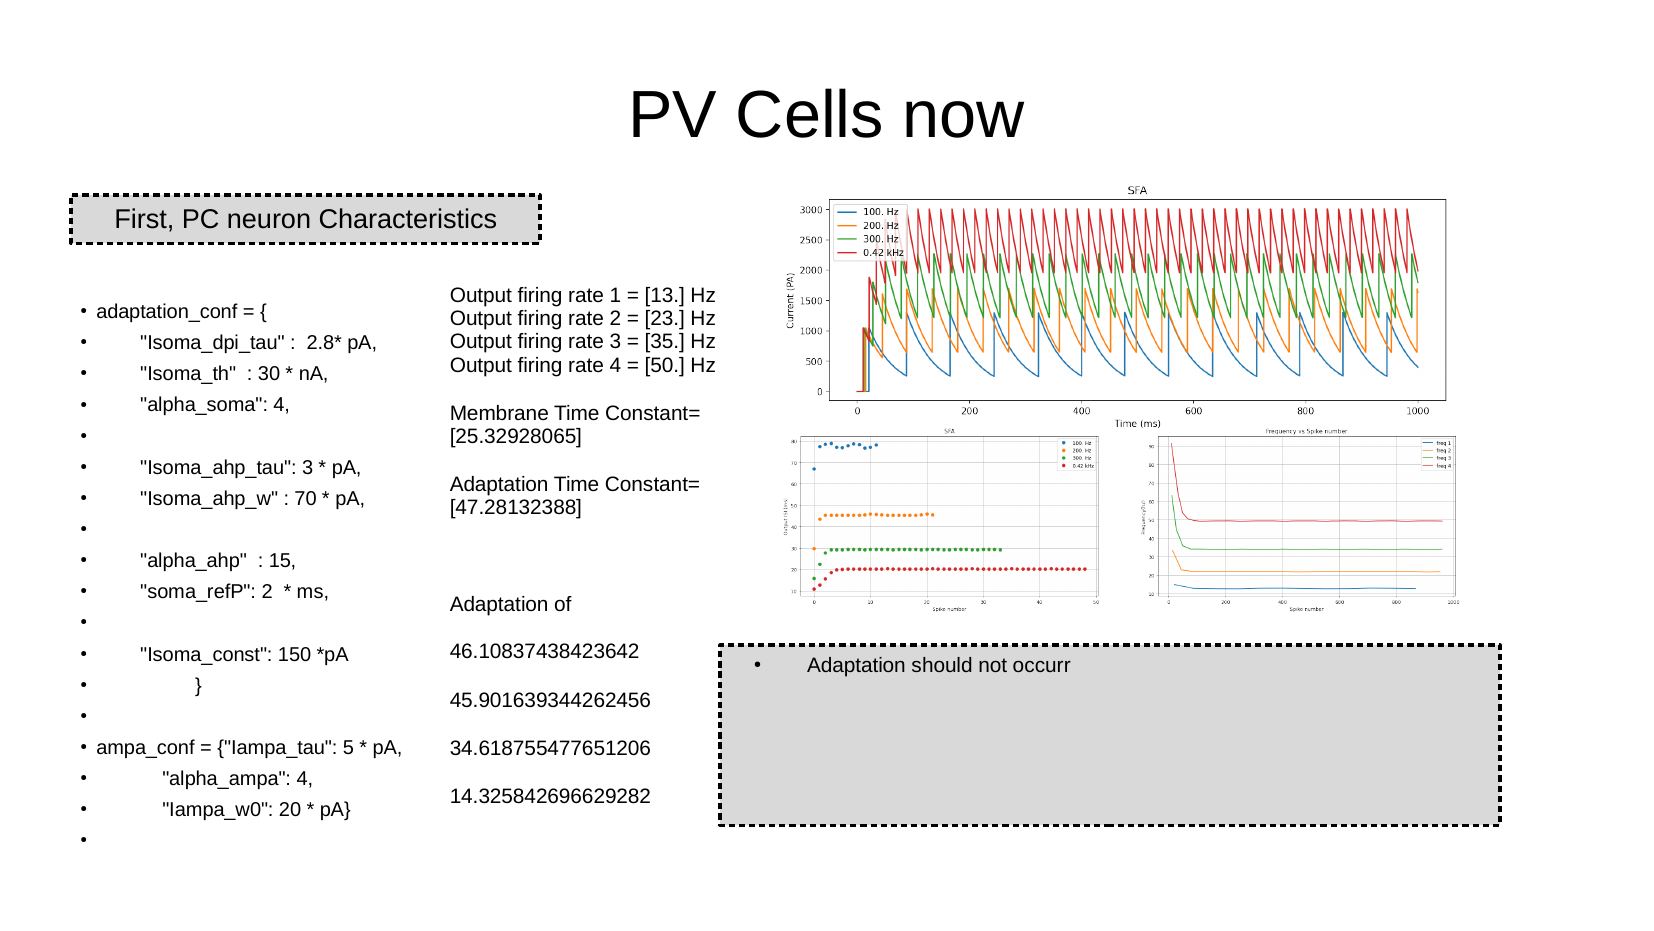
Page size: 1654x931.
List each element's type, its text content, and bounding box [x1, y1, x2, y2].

title PV Cells now [82, 37, 1571, 193]
text_box Adaptation should not occurr [720, 645, 1501, 826]
text_box First, PC neuron Characteristics [70, 195, 541, 244]
picture [780, 179, 1463, 616]
list adaptation_conf = { "Isoma_dpi_tau" : 2.8* pA, "Isoma_th" : 30 * nA, "alpha_soma": 4, "Isoma_ahp_tau": 3 * pA, "Isoma_ahp_w" : 70 * pA, "alpha_ahp" : 15, "soma_refP": 2 * ms, "Isoma_const": 150 *pA } ampa_conf = {"Iampa_tau": 5 * pA, "alpha_ampa": 4, "Iampa_w0": 20 * pA} [75, 300, 706, 841]
text_box Output firing rate 1 = [13.] Hz Output firing rate 2 = [23.] Hz Output firing rate 3 = [35.] Hz Output firing rate 4 = [50.] Hz Membrane Time Constant= [25.32928065] Adaptation Time Constant= [47.28132388] Adaptation of 46.10837438423642 45.901639344262456 34.618755477651206 14.325842696629282 [435, 276, 751, 816]
